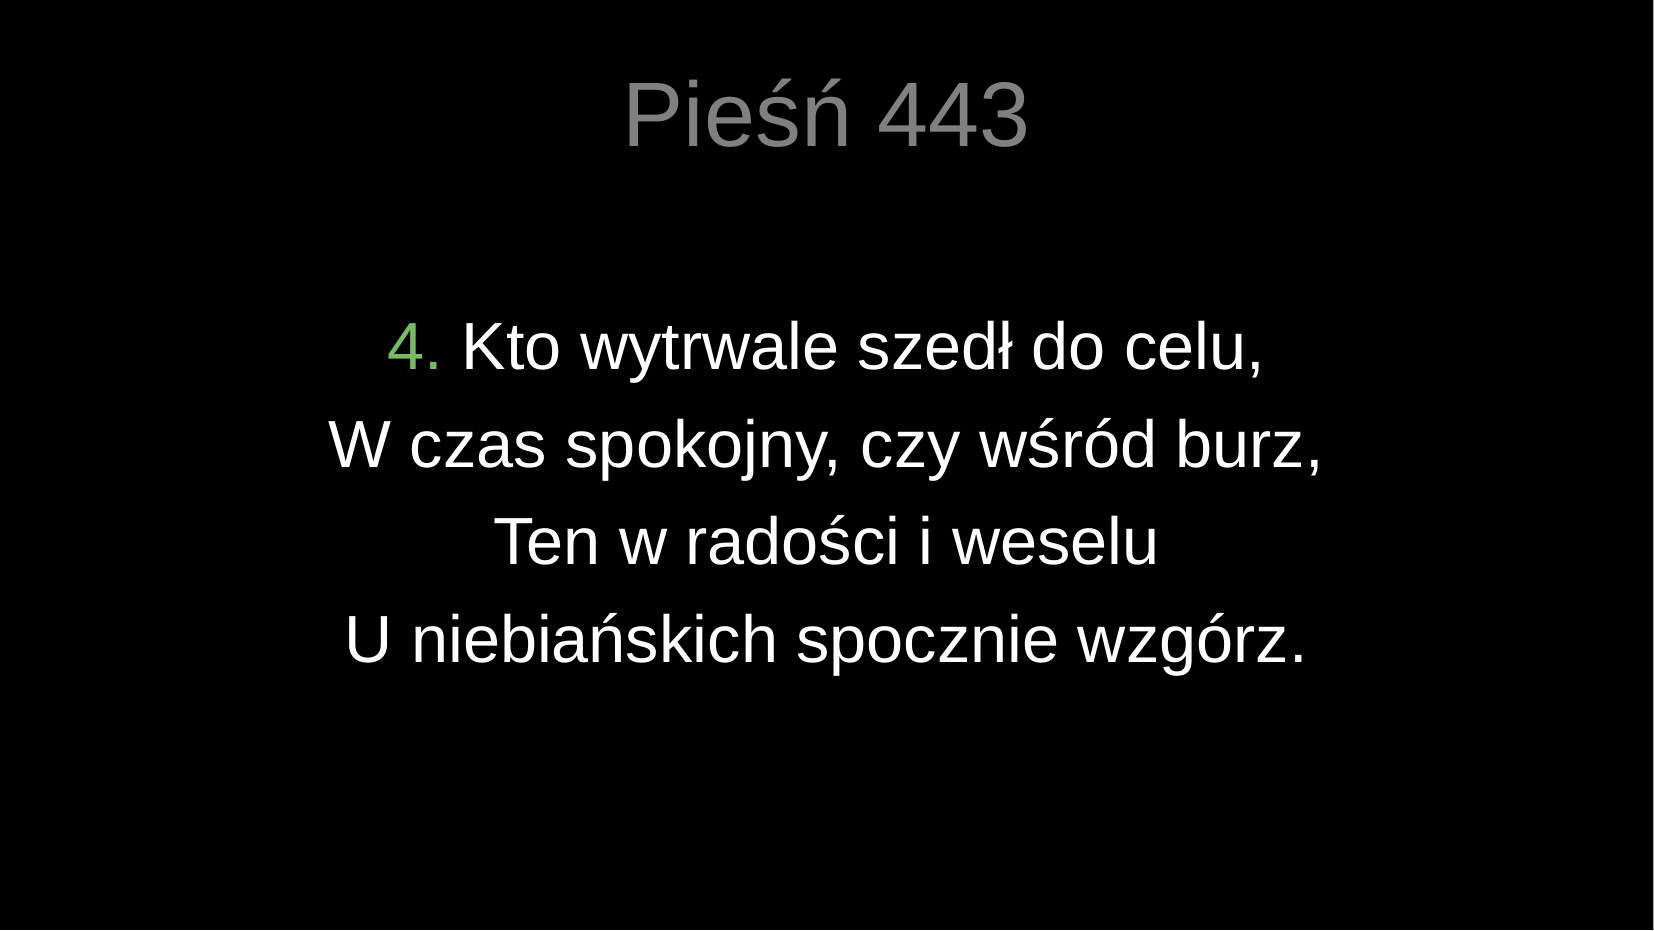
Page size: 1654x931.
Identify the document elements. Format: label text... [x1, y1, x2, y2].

subtitle 4. Kto wytrwale szedł do celu, W czas spokojny, czy wśród burz, Ten w radości i weselu U niebiańskich spocznie wzgórz. [82, 217, 1571, 757]
title Pieśń 443 [82, 37, 1571, 193]
